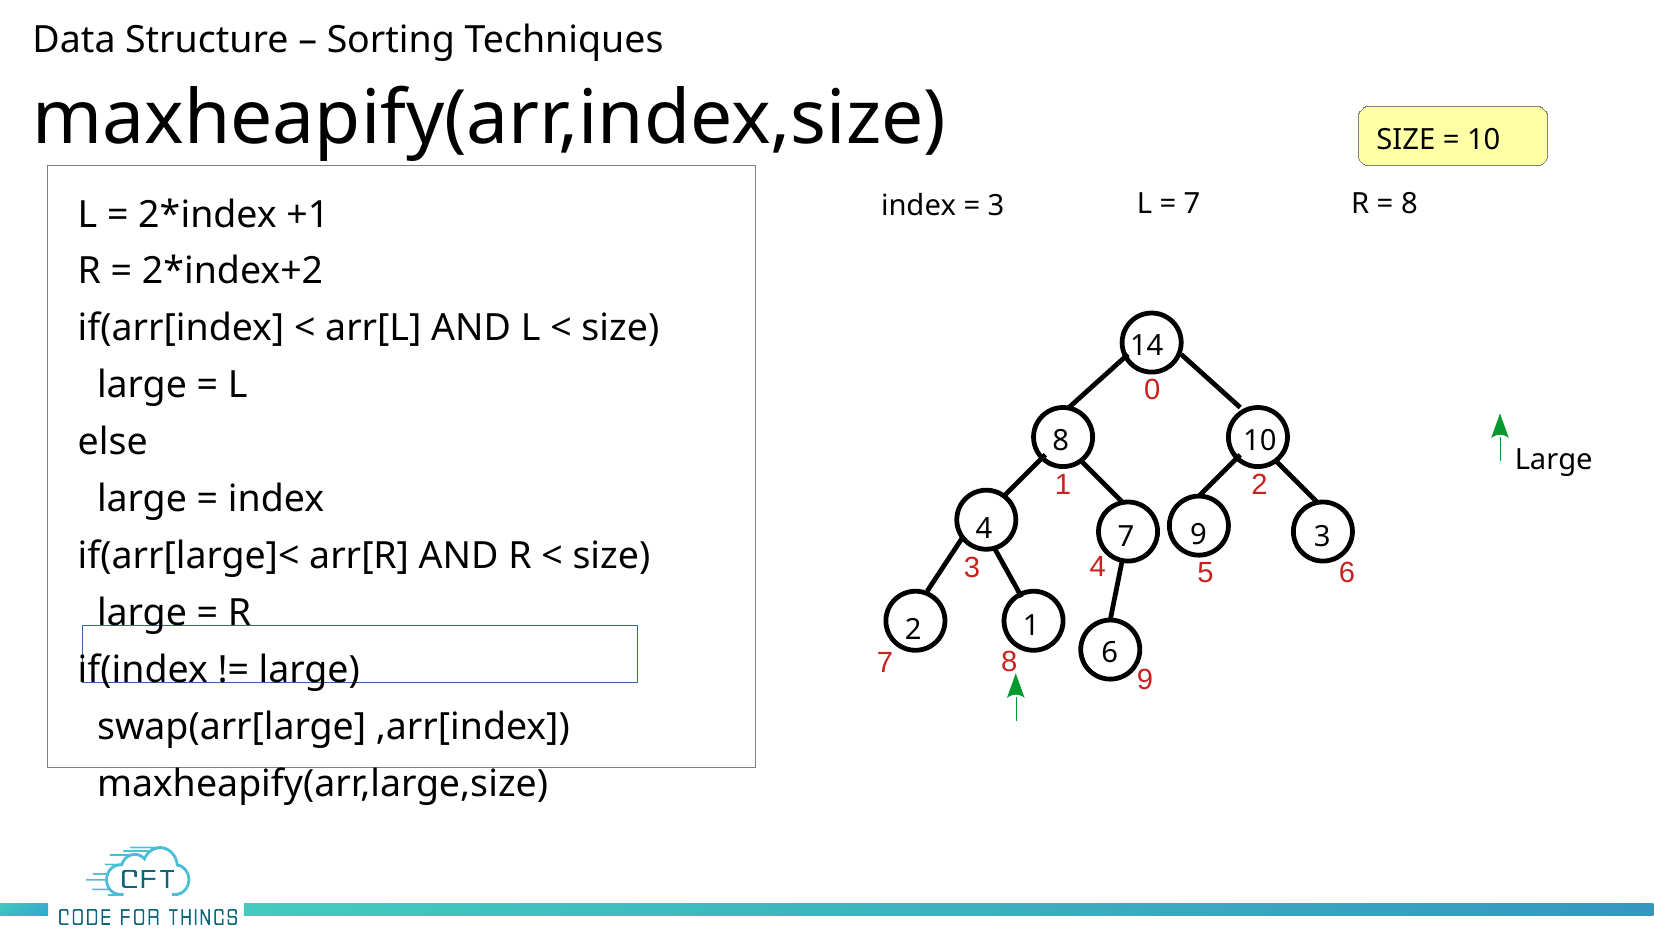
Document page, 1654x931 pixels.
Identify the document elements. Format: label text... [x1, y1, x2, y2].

text_box [1121, 557, 1144, 562]
text_box [489, 733, 499, 737]
text_box 2 [1236, 460, 1283, 509]
text_box SIZE = 10 [1361, 110, 1542, 160]
text_box 0 [1129, 365, 1176, 414]
text_box [315, 733, 325, 737]
text_box L = 7 [1086, 175, 1239, 225]
text_box [172, 733, 182, 737]
text_box [1348, 515, 1353, 548]
text_box [1176, 496, 1221, 506]
text_box [1098, 517, 1102, 542]
text_box 4 [1074, 542, 1121, 591]
text_box 1 [1008, 597, 1057, 647]
text_box 1 [1039, 461, 1086, 509]
text_box [1136, 312, 1167, 317]
text_box [1095, 620, 1126, 624]
text_box [1358, 106, 1548, 166]
text_box 7 [862, 638, 909, 686]
text_box 3 [949, 543, 996, 592]
text_box [1080, 632, 1086, 667]
text_box 8 [986, 638, 1033, 686]
text_box 2 [890, 601, 939, 651]
text_box Large [1464, 431, 1622, 481]
text_box [1224, 510, 1229, 542]
text_box [1049, 407, 1077, 411]
text_box 3 [949, 543, 955, 552]
text_box [1093, 674, 1127, 680]
text_box [1057, 602, 1064, 639]
text_box [1244, 407, 1272, 411]
text_box [1151, 512, 1158, 551]
text_box 6 [1324, 548, 1371, 597]
title Data Structure – Sorting Techniques maxheapify(arr,index,size) [32, 12, 1184, 166]
text_box [939, 602, 946, 639]
text_box [1306, 501, 1340, 507]
text_box 5 [1182, 548, 1229, 597]
picture [59, 846, 237, 925]
text_box R = 8 [1300, 175, 1457, 225]
text_box [1169, 508, 1175, 543]
text_box [1033, 423, 1037, 451]
text_box [964, 490, 1009, 500]
text_box 4 [960, 500, 1010, 550]
text_box [1010, 502, 1016, 538]
text_box 6 [1086, 624, 1135, 674]
text_box L = 2*index +1 R = 2*index+2 if(arr[index] < arr[L] AND L < size) large = L else large = index if(arr[large]< arr[R] AND R < size) large = R if(index != large) swap(arr[large] ,arr[index]) maxheapify(arr,large,size) [53, 179, 756, 733]
text_box [47, 166, 756, 768]
text_box [1023, 591, 1052, 597]
text_box 8 [1037, 411, 1105, 461]
text_box [1111, 501, 1145, 507]
text_box 10 [1228, 411, 1296, 461]
text_box index = 3 [830, 177, 1075, 227]
text_box 3 [1299, 507, 1348, 557]
text_box [893, 591, 938, 601]
text_box 7 [1102, 507, 1151, 557]
text_box [885, 605, 890, 636]
text_box [1293, 514, 1299, 549]
text_box [1033, 647, 1048, 651]
text_box [1135, 633, 1140, 666]
text_box 9 [1122, 655, 1168, 704]
text_box 14 [1107, 317, 1184, 367]
text_box [956, 506, 960, 534]
text_box [1003, 605, 1008, 636]
text_box [1307, 557, 1324, 562]
text_box 9 [1175, 506, 1224, 556]
